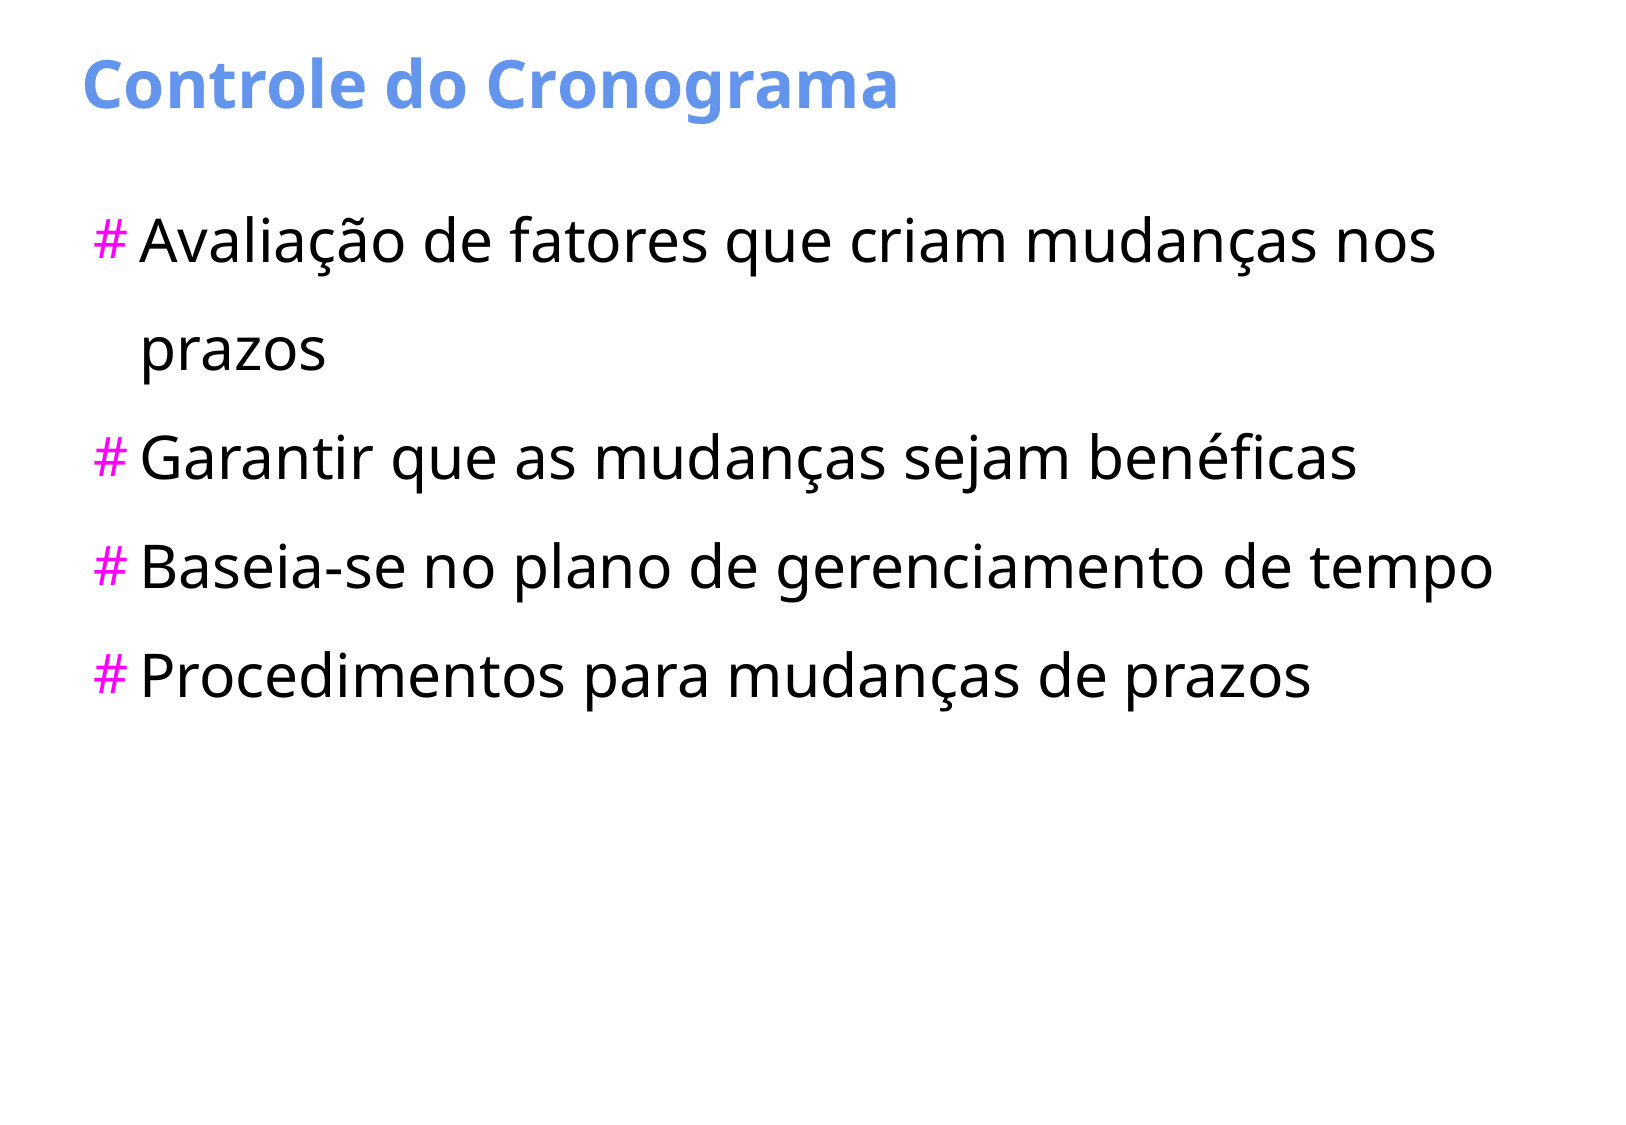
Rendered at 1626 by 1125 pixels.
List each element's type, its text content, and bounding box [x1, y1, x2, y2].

title Controle do Cronograma [81, 41, 1544, 122]
list Avaliação de fatores que criam mudanças nos prazos Garantir que as mudanças sejam benéficas Baseia-se no plano de gerenciamento de tempo Procedimentos para mudanças de prazos [81, 165, 1544, 1016]
